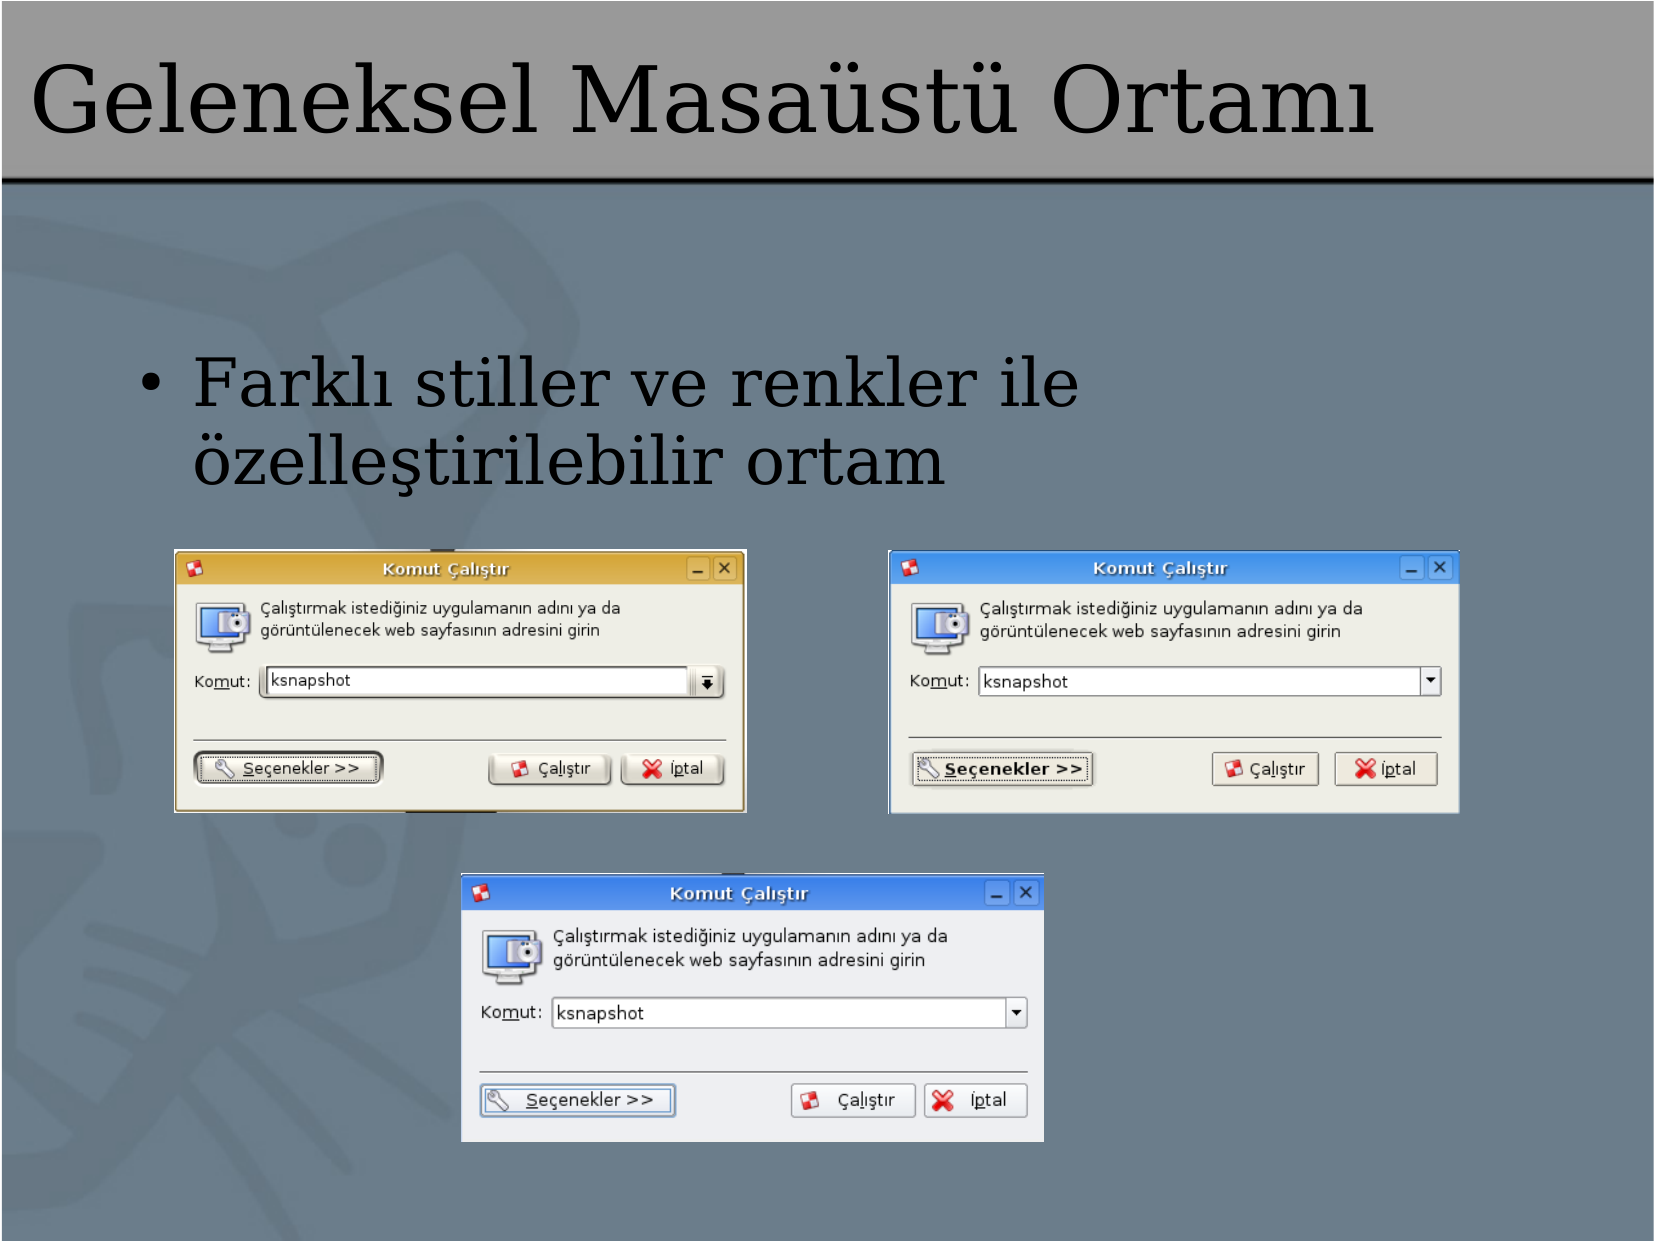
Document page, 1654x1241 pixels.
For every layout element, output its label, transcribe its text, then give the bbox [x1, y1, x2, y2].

list Farklı stiller ve renkler ile özelleştirilebilir ortam [121, 344, 1534, 1127]
picture [1, 1, 1654, 1241]
title Geleneksel Masaüstü Ortamı [0, 0, 1410, 204]
